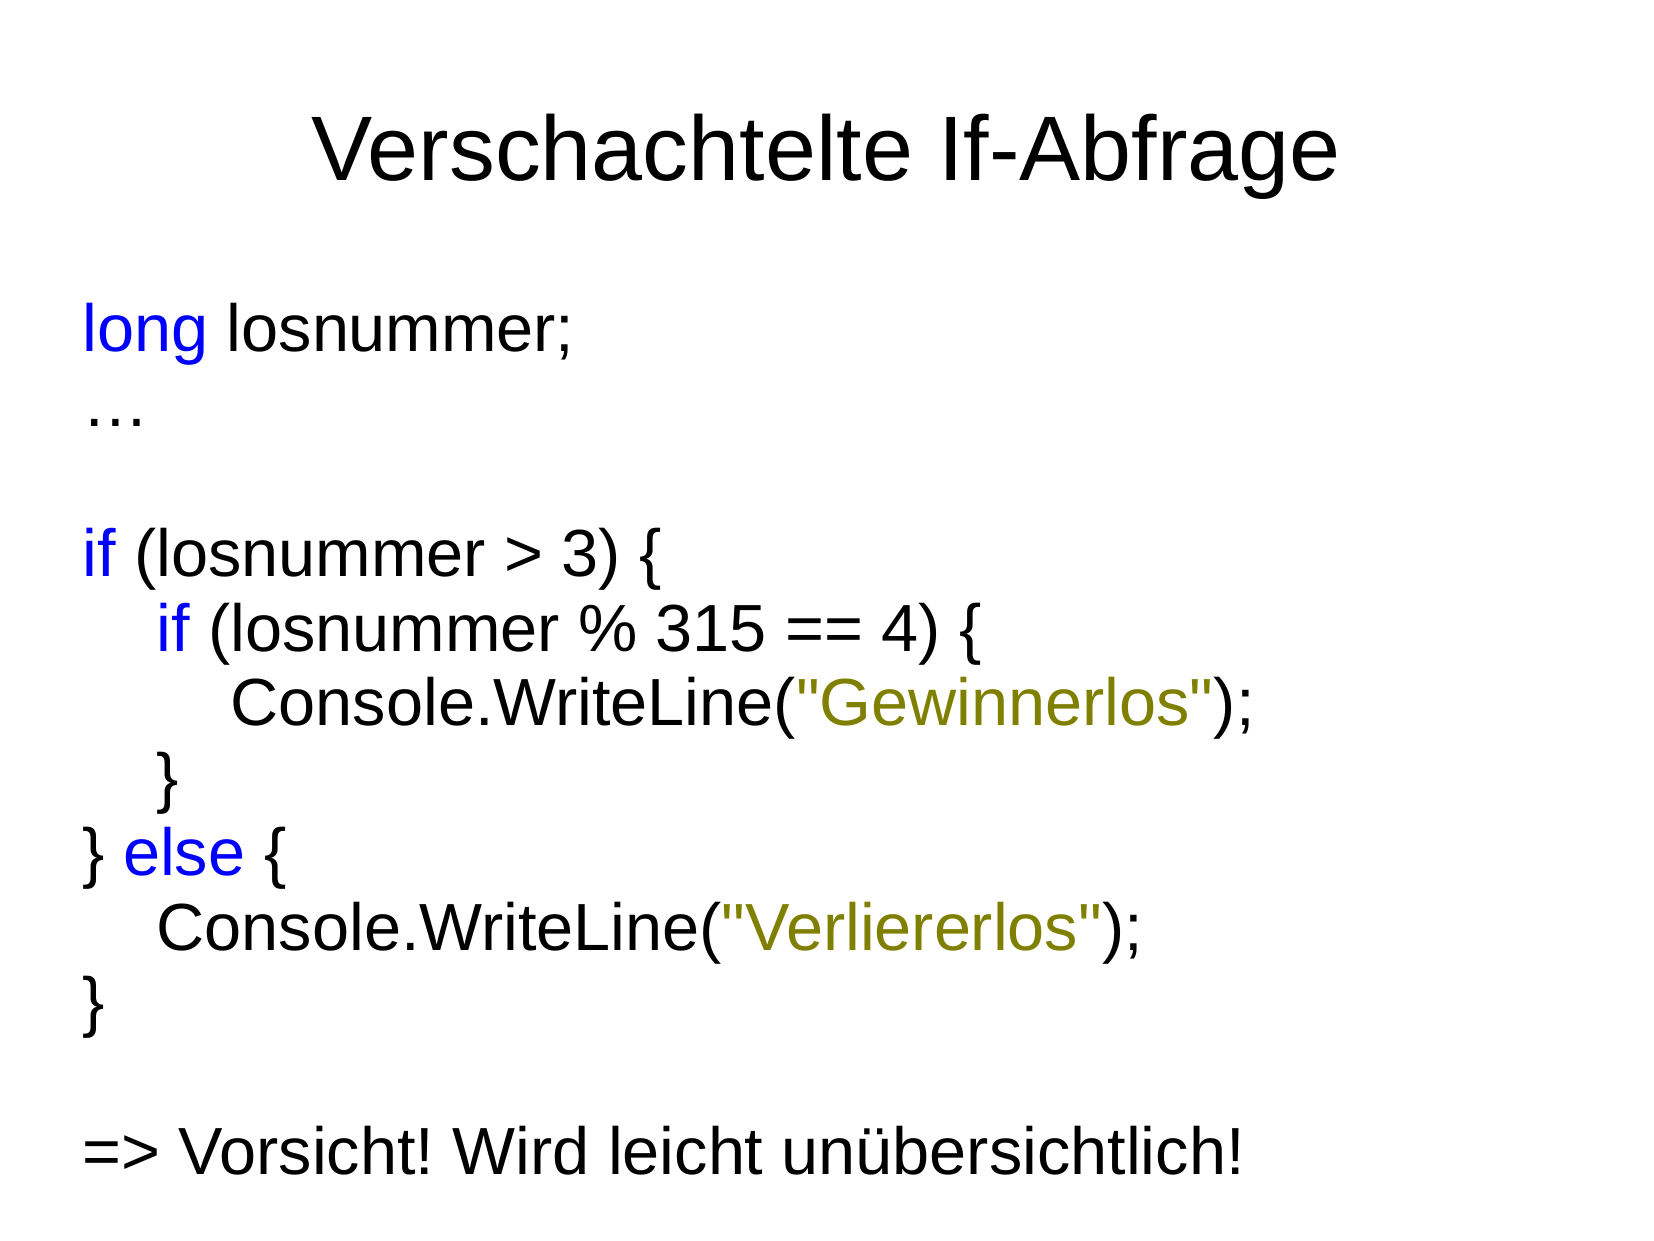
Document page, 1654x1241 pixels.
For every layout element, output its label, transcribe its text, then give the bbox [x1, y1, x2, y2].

title Verschachtelte If-Abfrage [82, 97, 1571, 201]
subtitle long losnummer; … if (losnummer > 3) { if (losnummer % 315 == 4) { Console.WriteLine("Gewinnerlos"); } } else { Console.WriteLine("Verliererlos"); } => Vorsicht! Wird leicht unübersichtlich! [82, 291, 1571, 1189]
